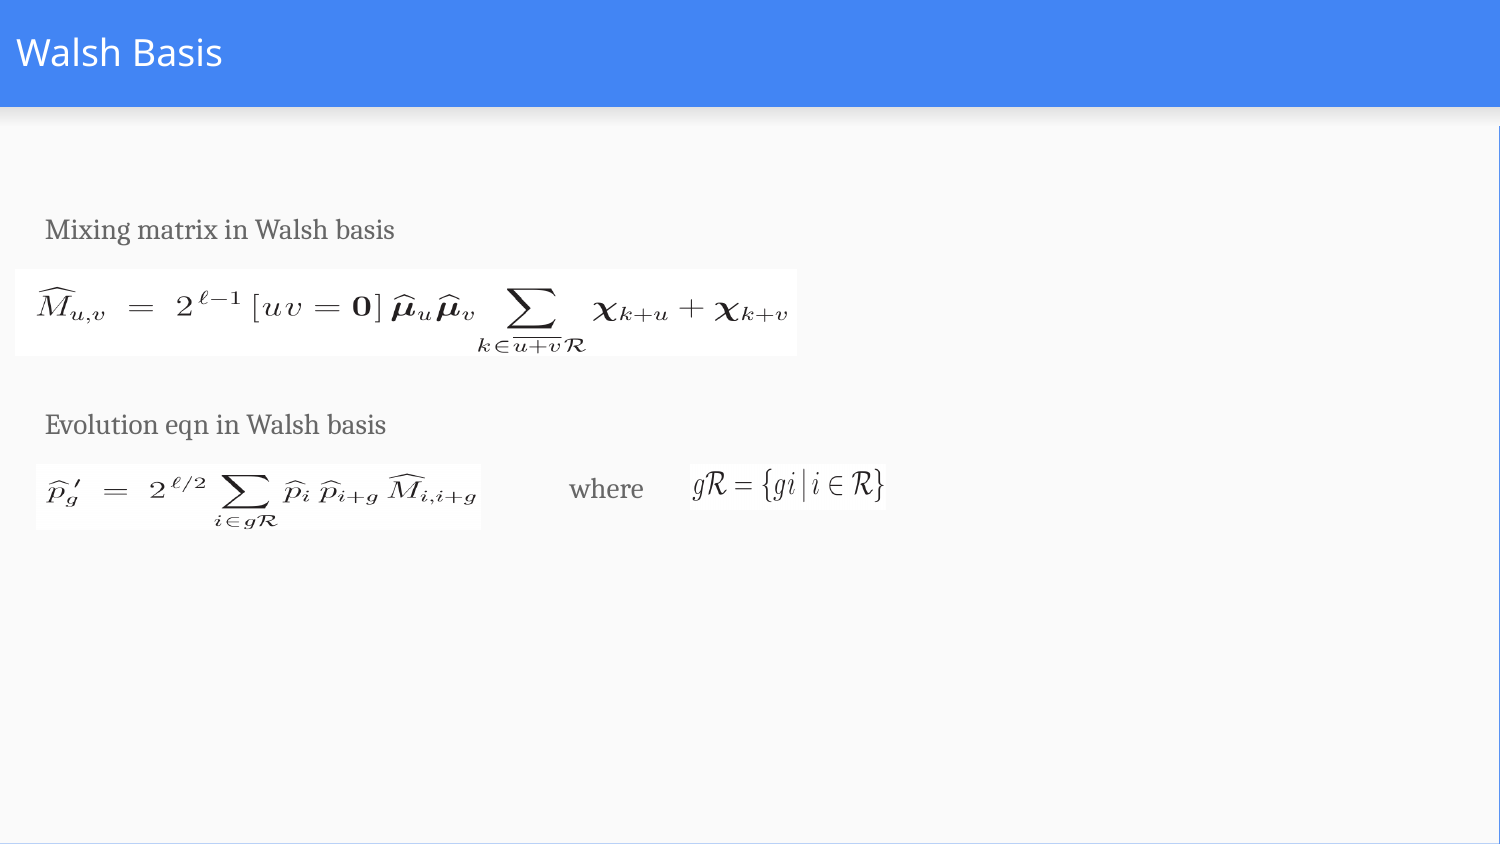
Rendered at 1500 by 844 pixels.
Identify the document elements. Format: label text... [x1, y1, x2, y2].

title Walsh Basis [16, 2, 1464, 102]
text_box where [555, 465, 675, 515]
picture [15, 269, 797, 356]
picture [36, 464, 481, 530]
text_box Evolution eqn in Walsh basis [30, 400, 478, 451]
text_box Mixing matrix in Walsh basis [30, 205, 478, 256]
picture [690, 464, 886, 511]
